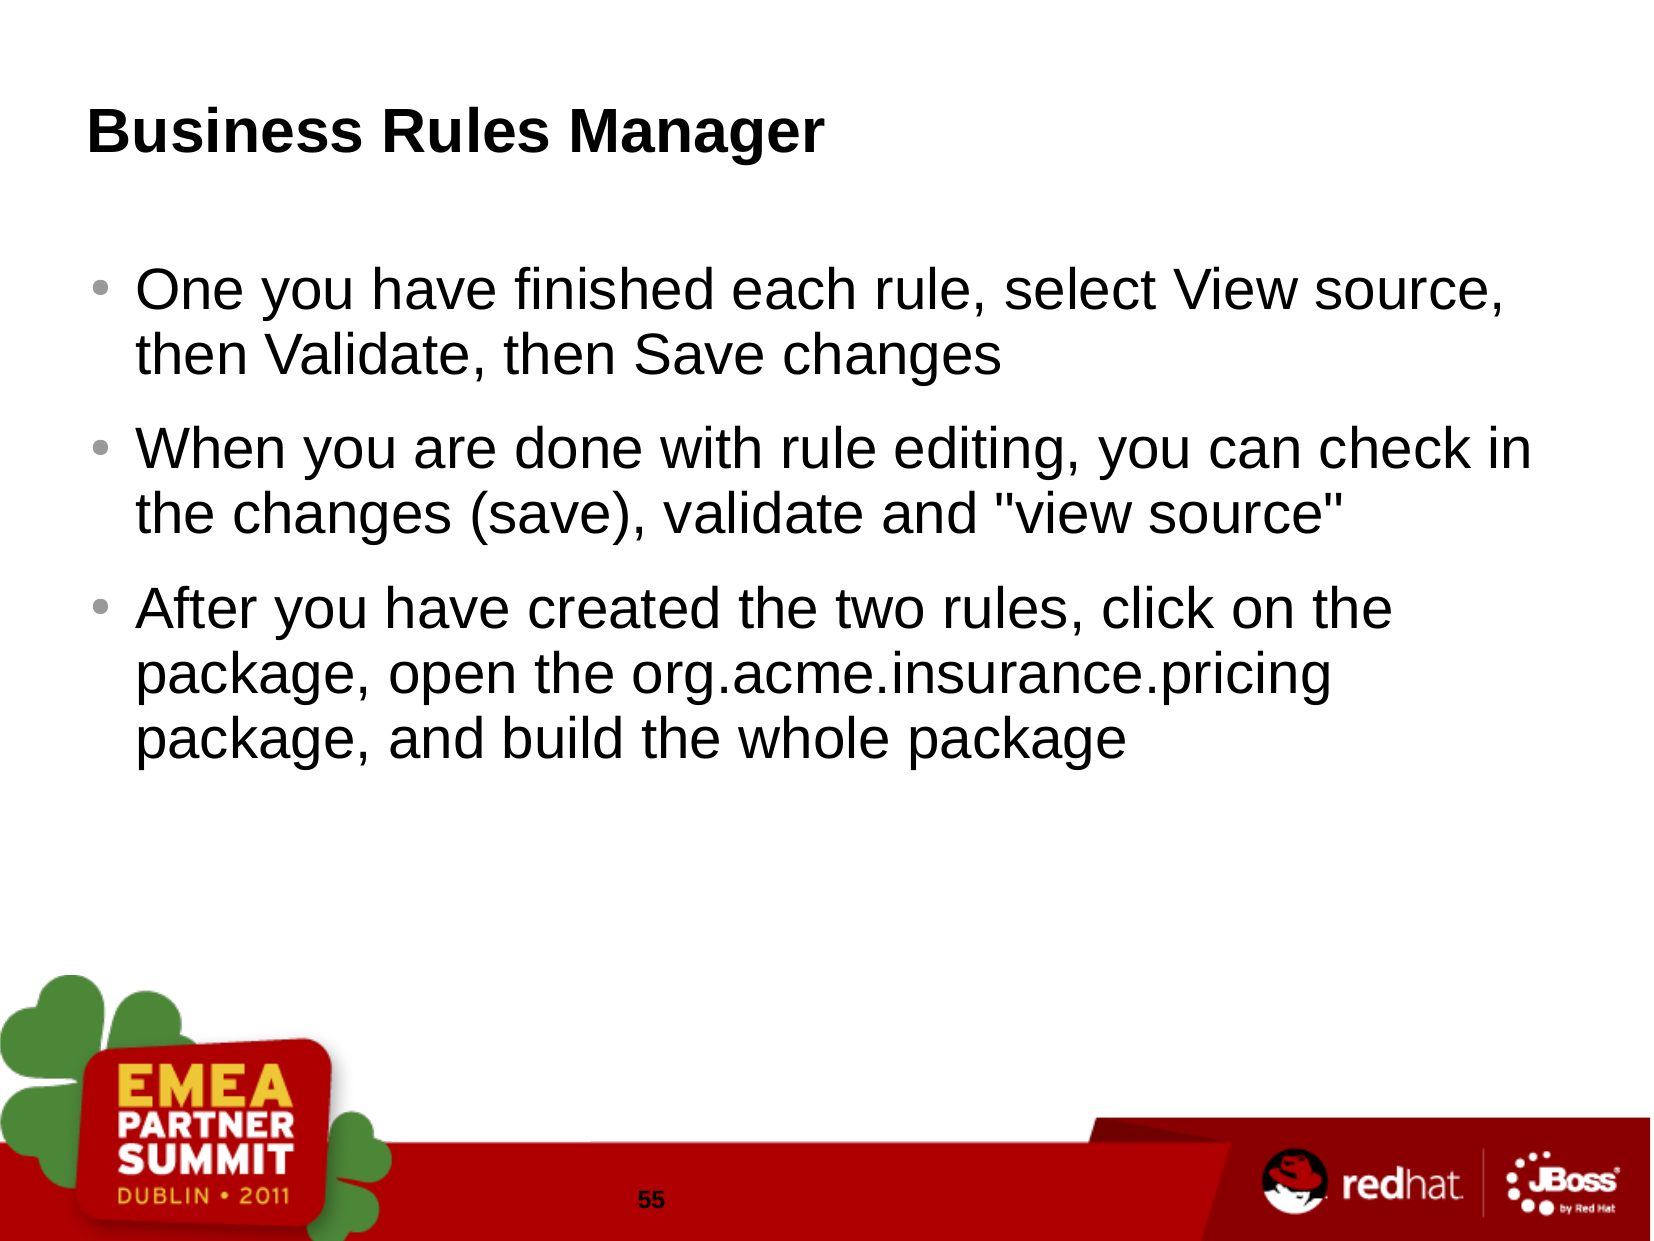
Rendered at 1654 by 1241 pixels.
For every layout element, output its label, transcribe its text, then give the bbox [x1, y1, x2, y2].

list One you have finished each rule, select View source, then Validate, then Save changes When you are done with rule editing, you can check in the changes (save), validate and "view source" After you have created the two rules, click on the package, open the org.acme.insurance.pricing package, and build the whole package [75, 256, 1564, 1051]
picture [0, 975, 1651, 1241]
title Business Rules Manager [86, 37, 1576, 226]
